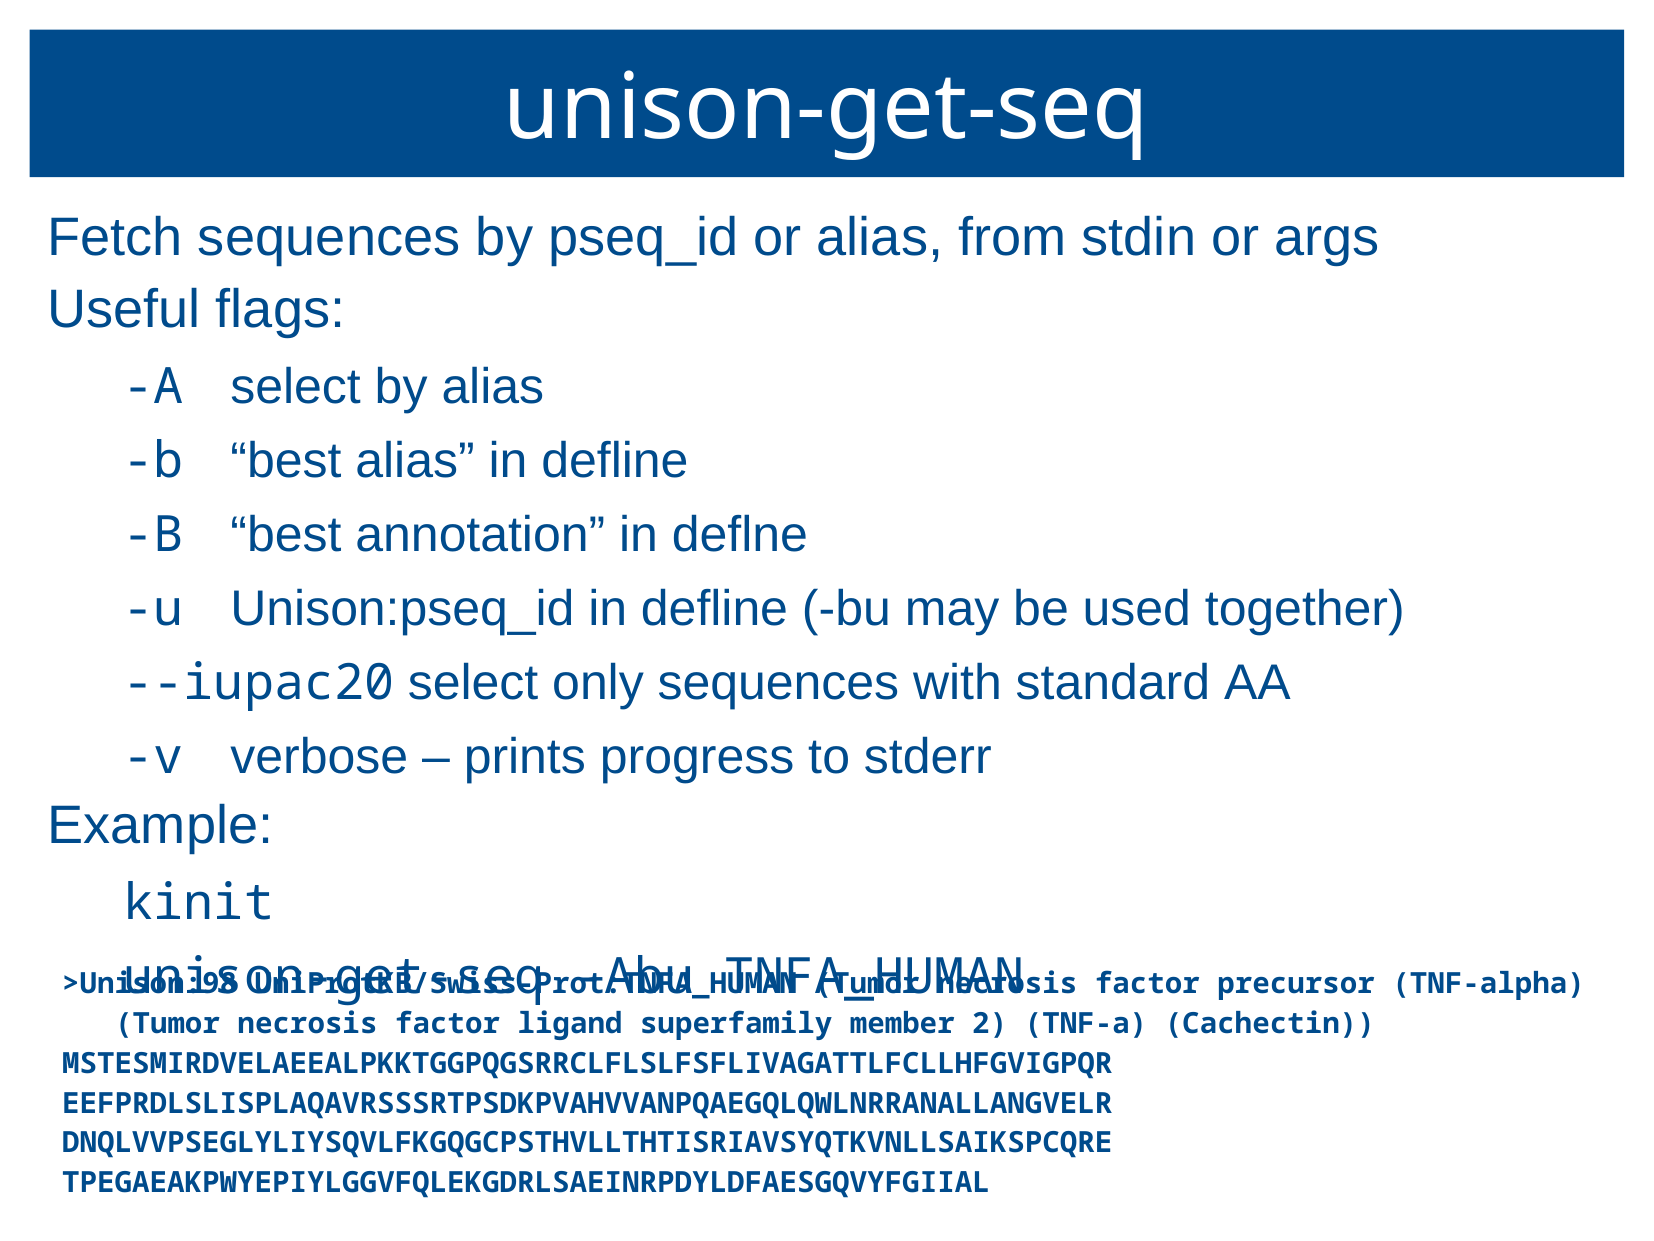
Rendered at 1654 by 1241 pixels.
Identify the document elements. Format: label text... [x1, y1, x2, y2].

title unison-get-seq [29, 29, 1625, 178]
list Fetch sequences by pseq_id or alias, from stdin or args Useful flags: -A select by alias -b “best alias” in defline -B “best annotation” in deflne -u Unison:pseq_id in defline (-bu may be used together) --iupac20 select only sequences with standard AA -v verbose – prints progress to stderr Example: kinit unison-get-seq -Abu TNFA_HUMAN [29, 206, 1625, 1152]
text_box >Unison:98 UniProtKB/Swiss-Prot:TNFA_HUMAN (Tumor necrosis factor precursor (TNF-alpha) (Tumor necrosis factor ligand superfamily member 2) (TNF-a) (Cachectin)) MSTESMIRDVELAEEALPKKTGGPQGSRRCLFLSLFSFLIVAGATTLFCLLHFGVIGPQR EEFPRDLSLISPLAQAVRSSSRTPSDKPVAHVVANPQAEGQLQWLNRRANALLANGVELR DNQLVVPSEGLYLIYSQVLFKGQGCPSTHVLLTHTISRIAVSYQTKVNLLSAIKSPCQRE TPEGAEAKPWYEPIYLGGVFQLEKGDRLSAEINRPDYLDFAESGQVYFGIIAL [29, 955, 1600, 1211]
